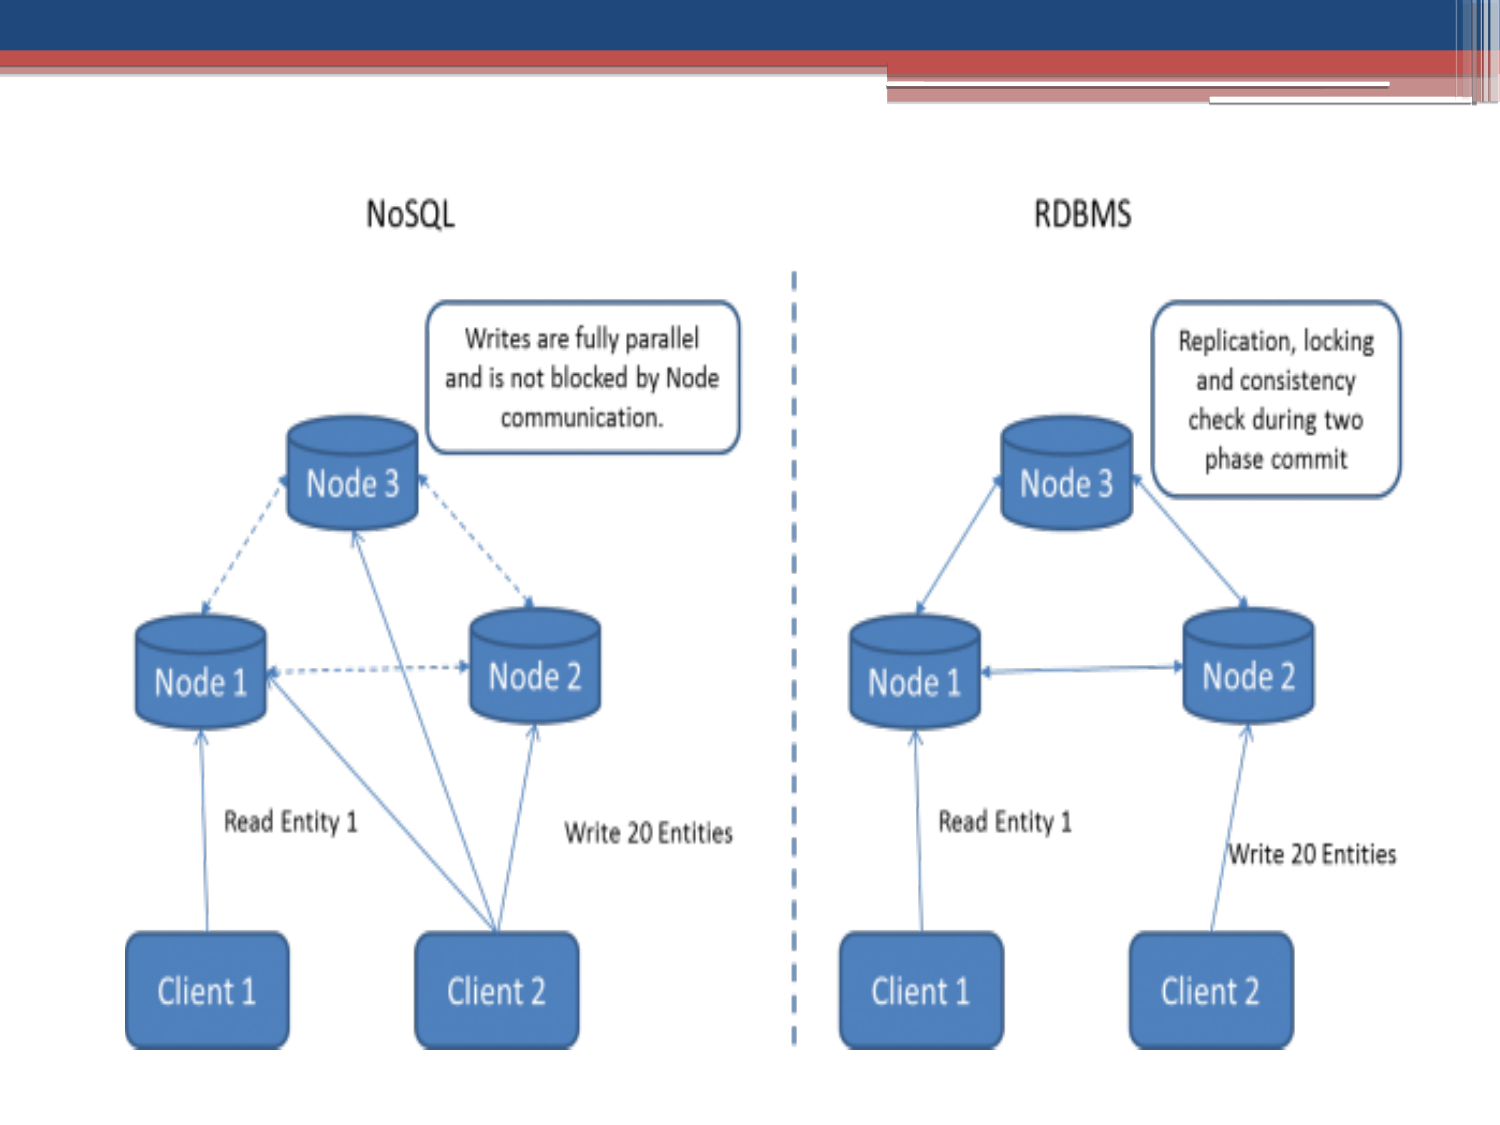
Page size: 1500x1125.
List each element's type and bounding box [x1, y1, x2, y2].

picture [125, 174, 1413, 1050]
